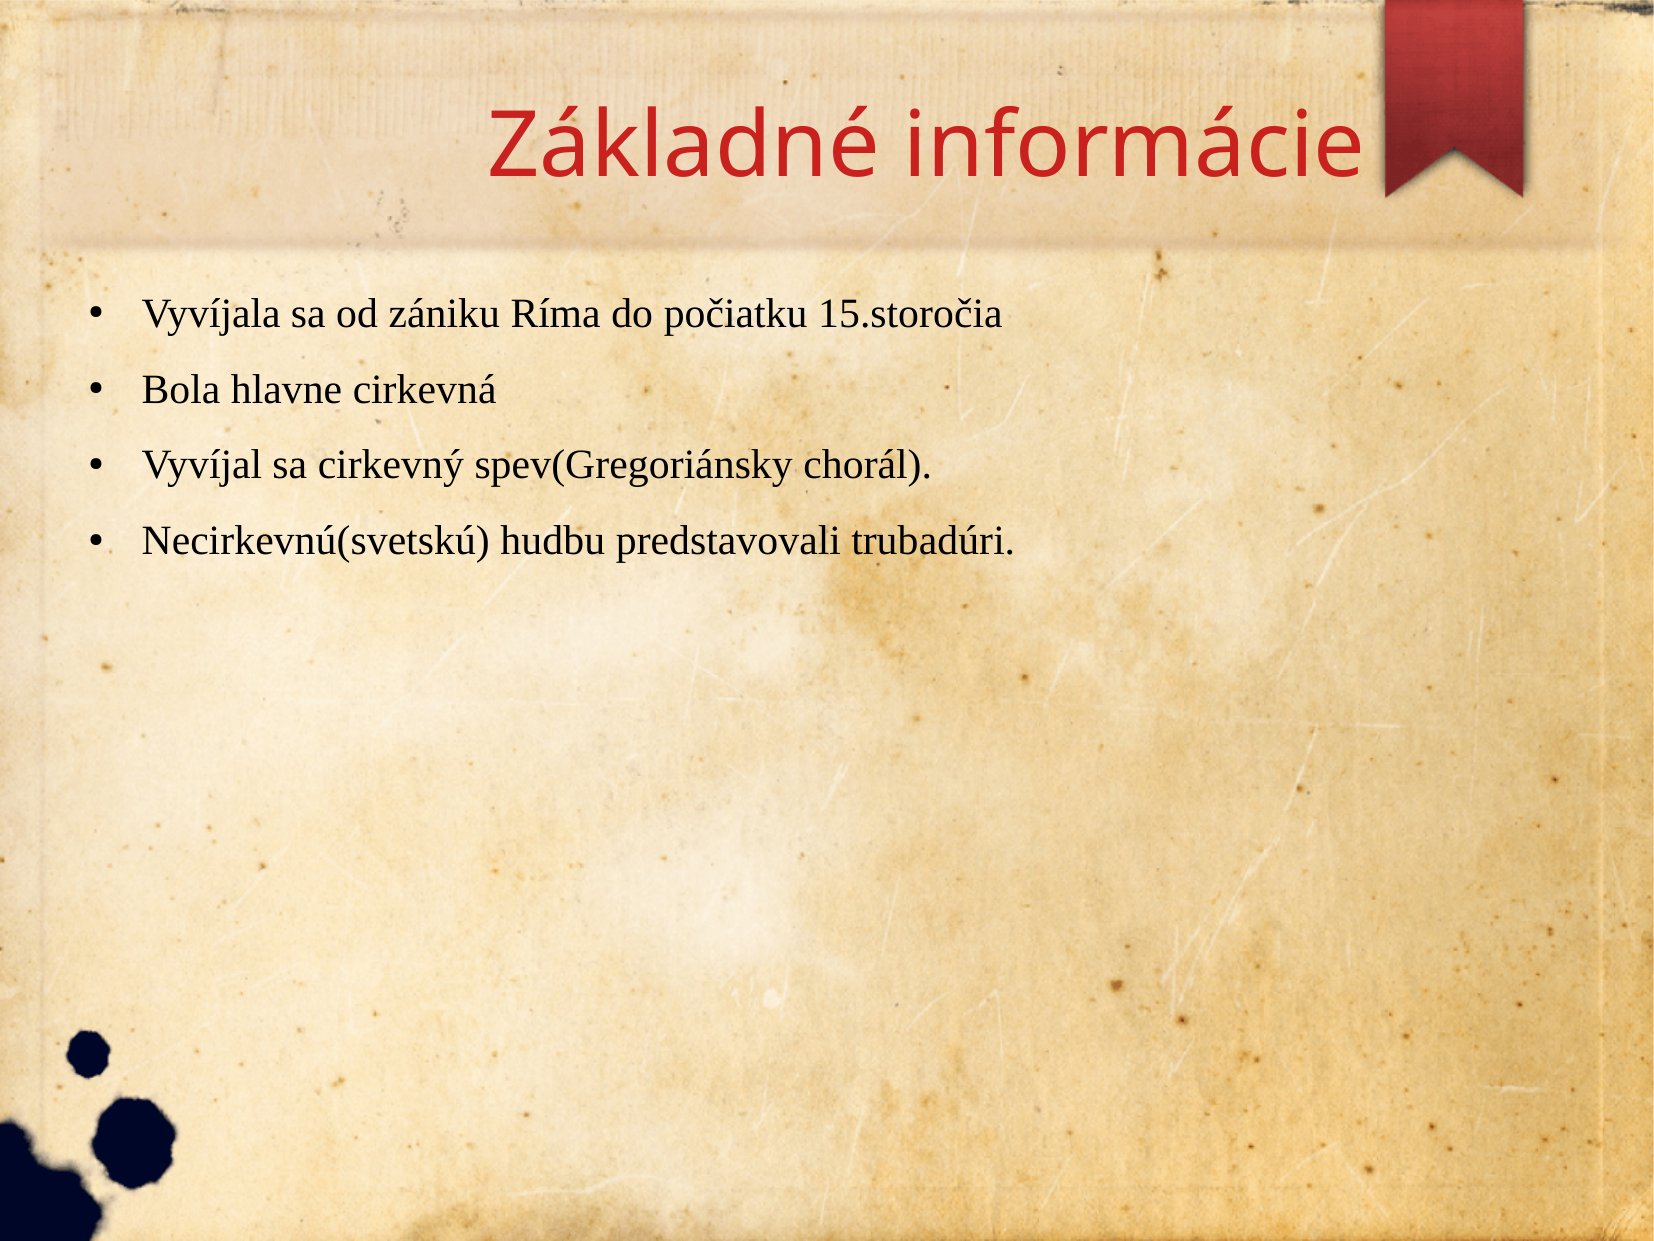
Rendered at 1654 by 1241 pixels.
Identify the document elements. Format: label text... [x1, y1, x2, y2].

list Vyvíjala sa od zániku Ríma do počiatku 15.storočia Bola hlavne cirkevná Vyvíjal sa cirkevný spev(Gregoriánsky chorál). Necirkevnú(svetskú) hudbu predstavovali trubadúri. [70, 290, 1526, 1010]
picture [0, 0, 1654, 1241]
title Základné informácie [118, 47, 1382, 235]
